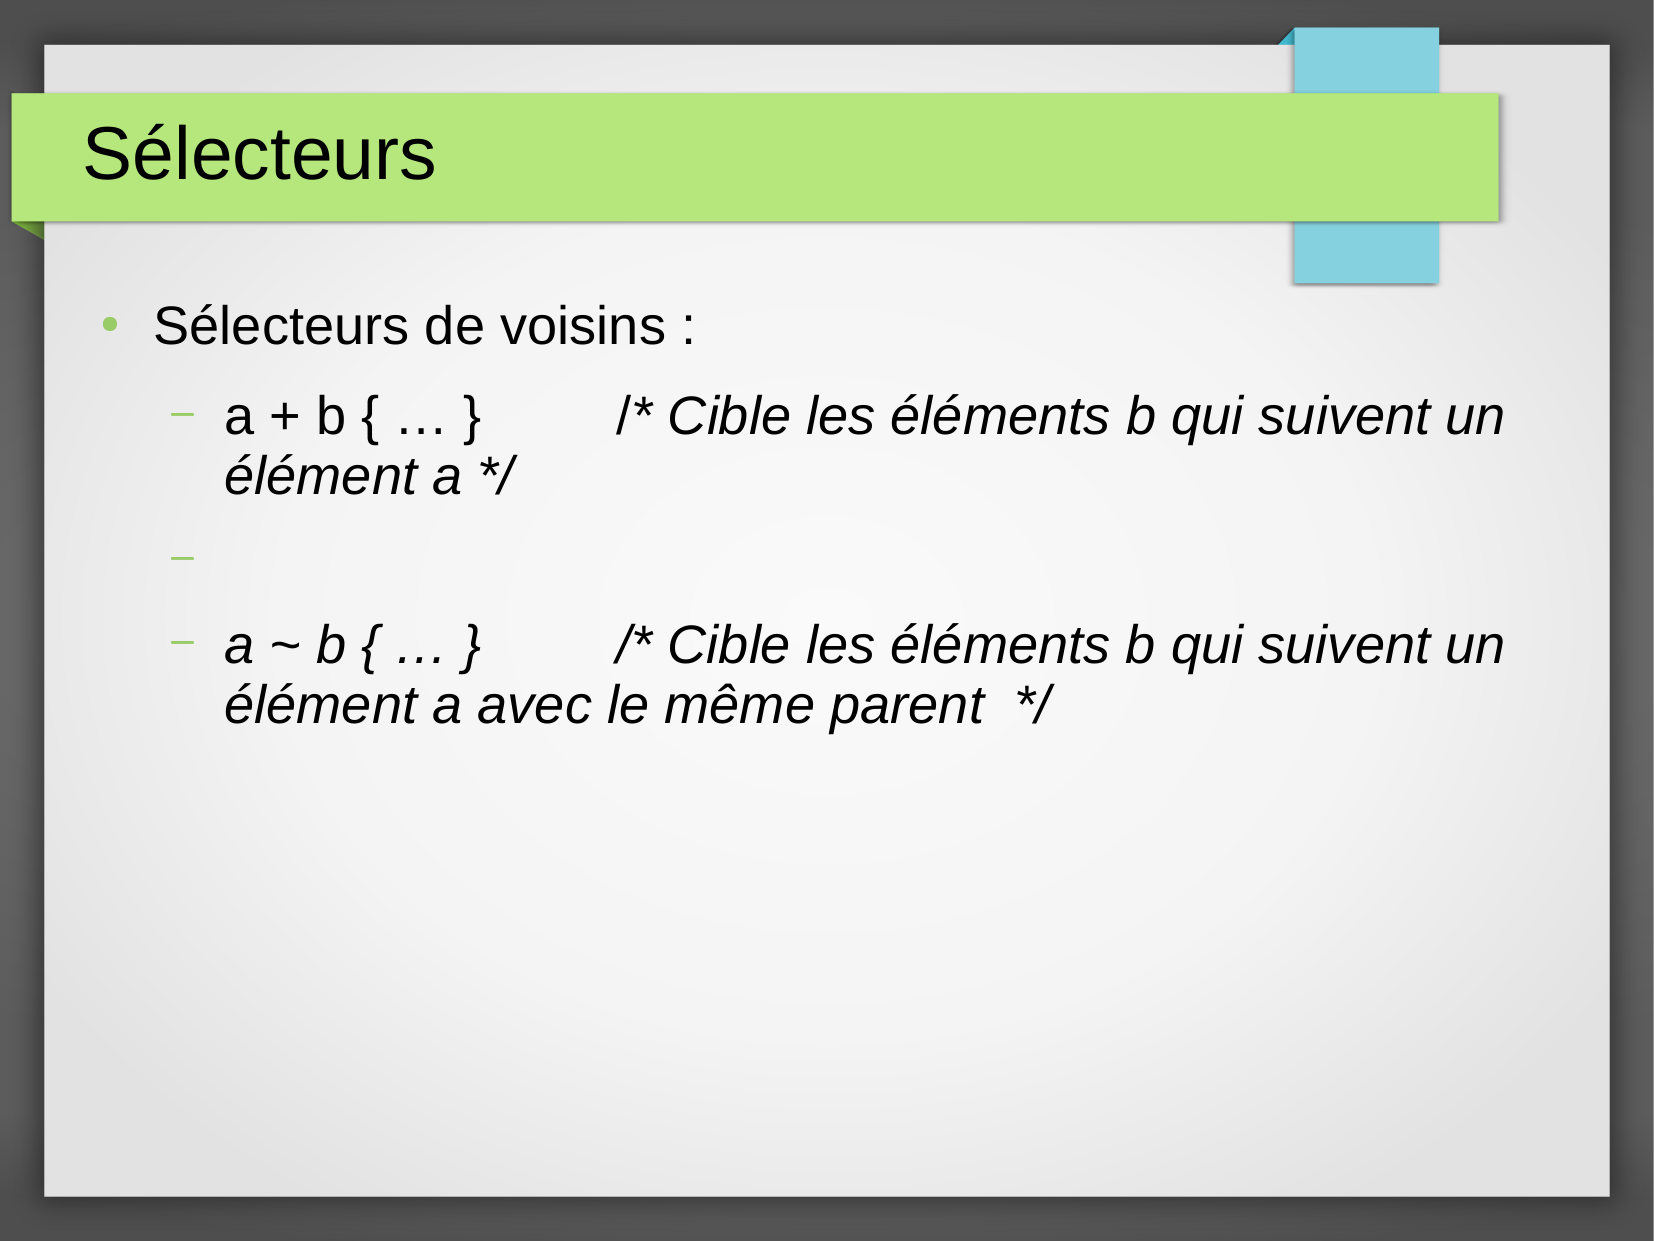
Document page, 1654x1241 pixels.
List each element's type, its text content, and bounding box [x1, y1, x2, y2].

title Sélecteurs [82, 94, 1264, 213]
picture [0, 0, 1654, 1241]
list Sélecteurs de voisins : a + b { … } /* Cible les éléments b qui suivent un élément a */ a ~ b { … } /* Cible les éléments b qui suivent un élément a avec le même parent */ [82, 295, 1571, 1015]
